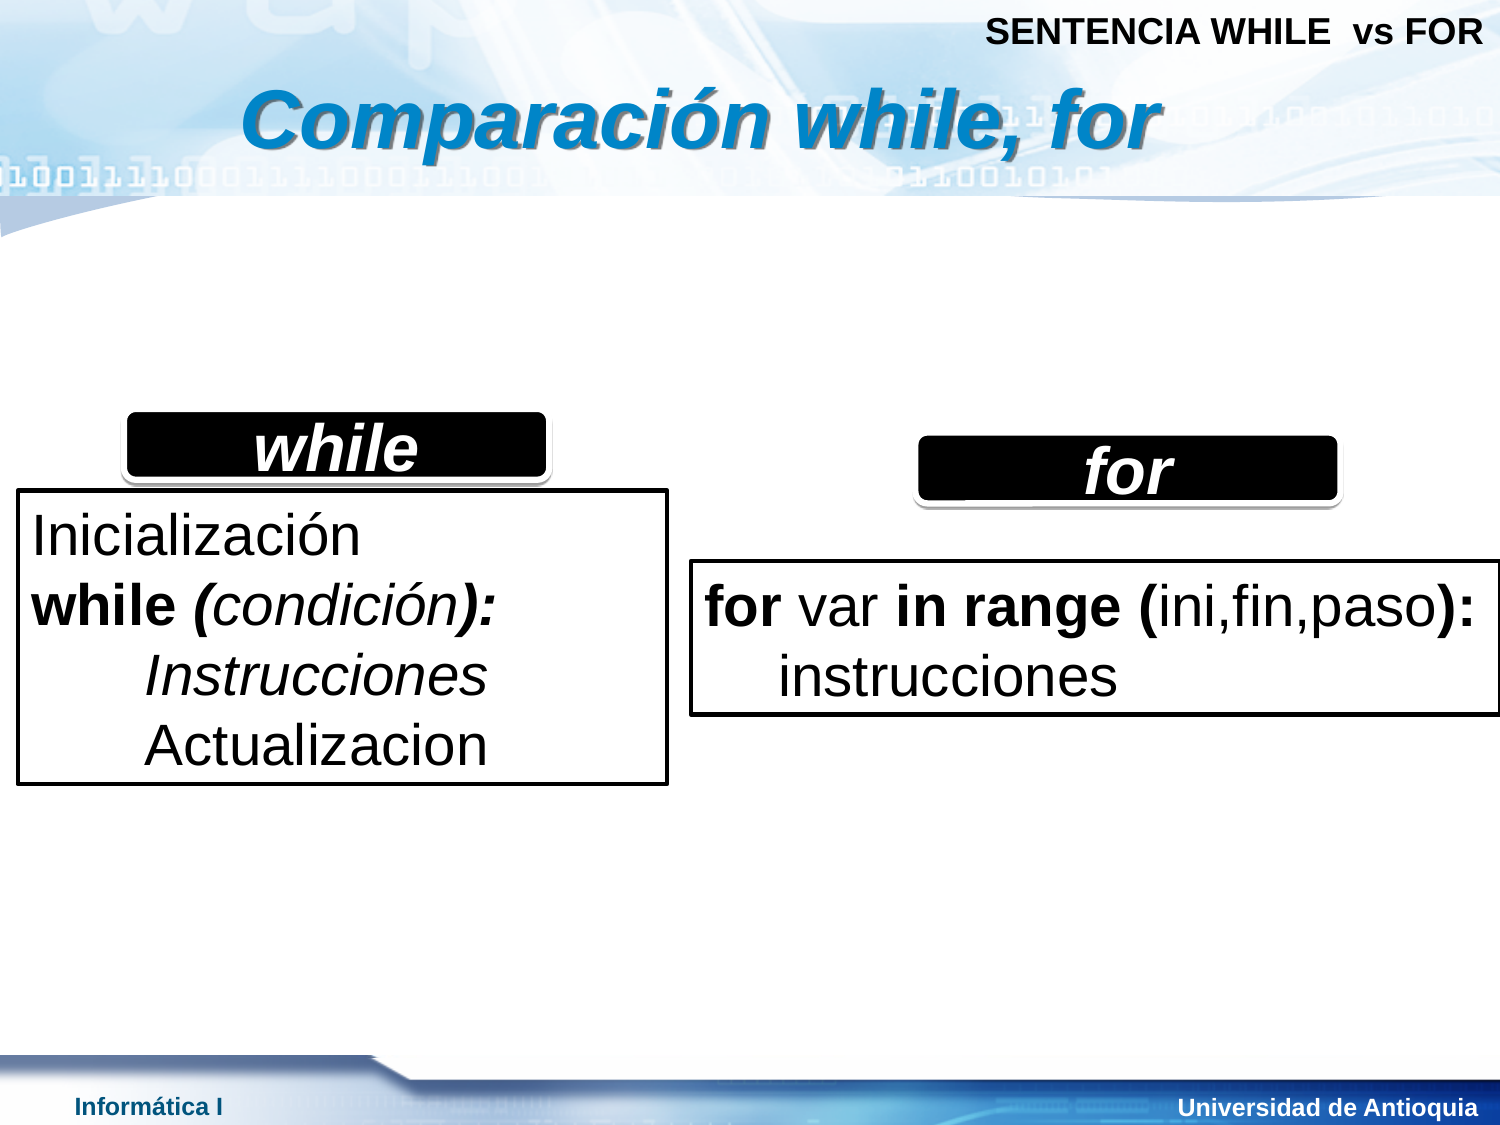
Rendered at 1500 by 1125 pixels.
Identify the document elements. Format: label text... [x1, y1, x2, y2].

picture [434, 150, 439, 166]
text_box Inicialización while (condición): Instrucciones Actualizacion [17, 490, 668, 785]
text_box while [123, 408, 550, 480]
text_box for [915, 432, 1341, 504]
title Comparación while, for [224, 57, 1438, 150]
text_box for var in range (ini,fin,paso): instrucciones [690, 560, 1500, 715]
picture [0, 0, 1500, 196]
text_box SENTENCIA WHILE vs FOR [971, 0, 1498, 59]
picture [0, 1055, 1500, 1125]
picture [1007, 150, 1017, 162]
